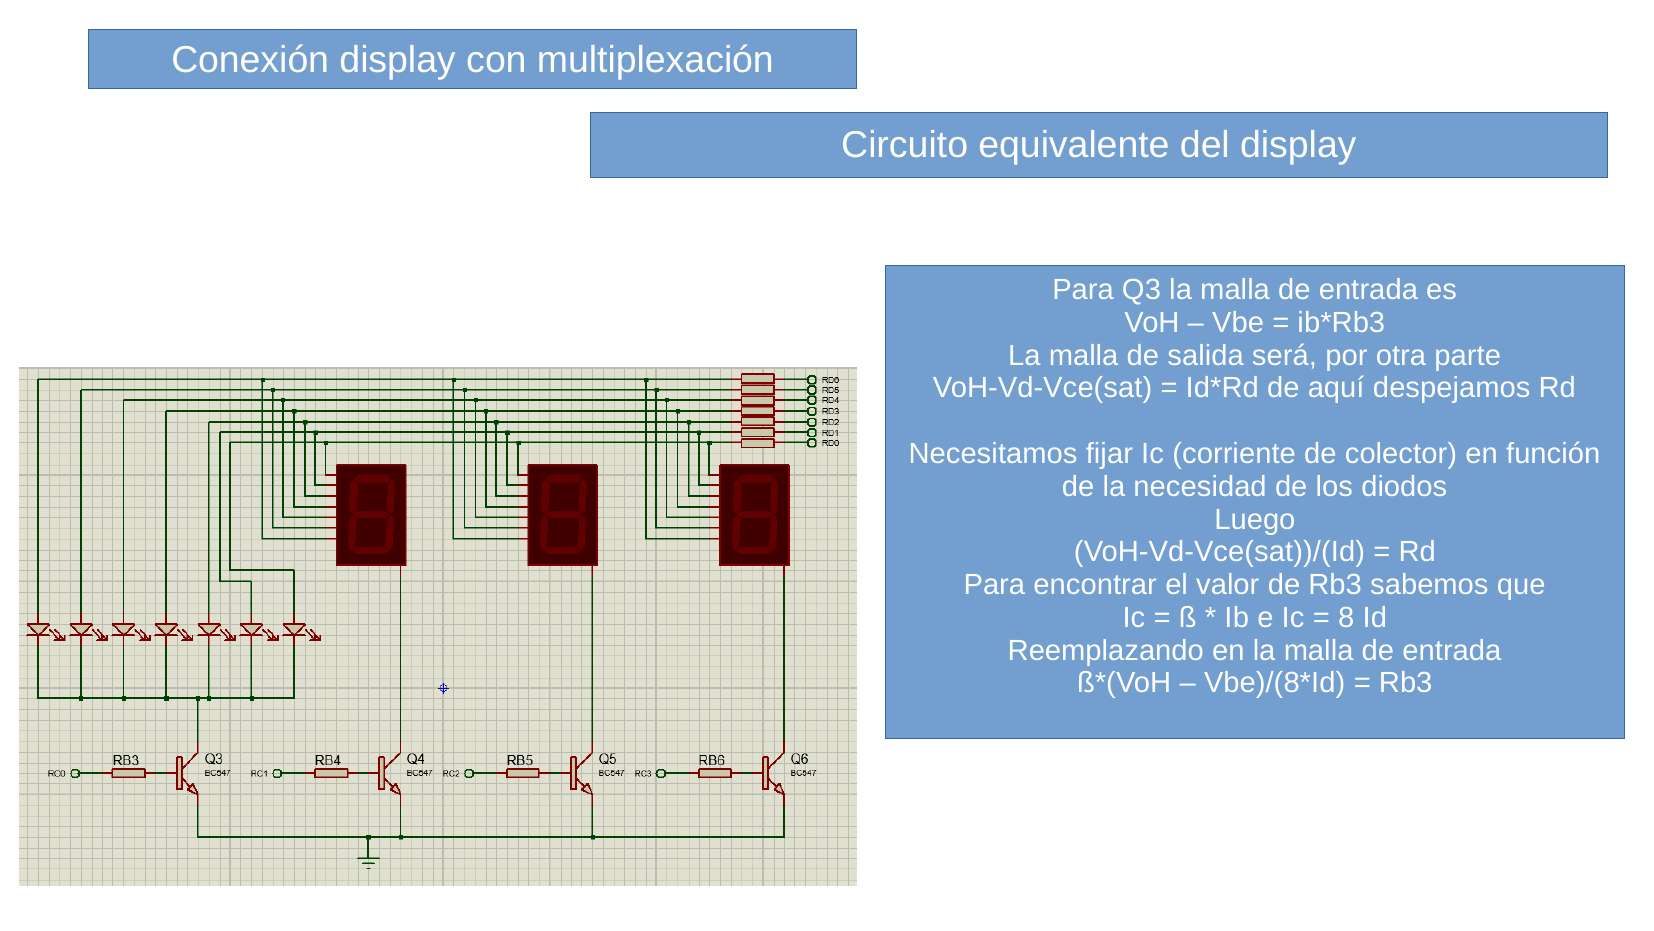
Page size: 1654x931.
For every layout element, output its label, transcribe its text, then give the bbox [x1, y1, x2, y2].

picture [19, 367, 857, 886]
text_box Para Q3 la malla de entrada es VoH – Vbe = ib*Rb3 La malla de salida será, por otra parte VoH-Vd-Vce(sat) = Id*Rd de aquí despejamos Rd Necesitamos fijar Ic (corriente de colector) en función de la necesidad de los diodos Luego (VoH-Vd-Vce(sat))/(Id) = Rd Para encontrar el valor de Rb3 sabemos que Ic = ß * Ib e Ic = 8 Id Reemplazando en la malla de entrada ß*(VoH – Vbe)/(8*Id) = Rb3 [885, 265, 1625, 739]
text_box Circuito equivalente del display [590, 112, 1608, 178]
text_box Conexión display con multiplexación [88, 29, 857, 89]
